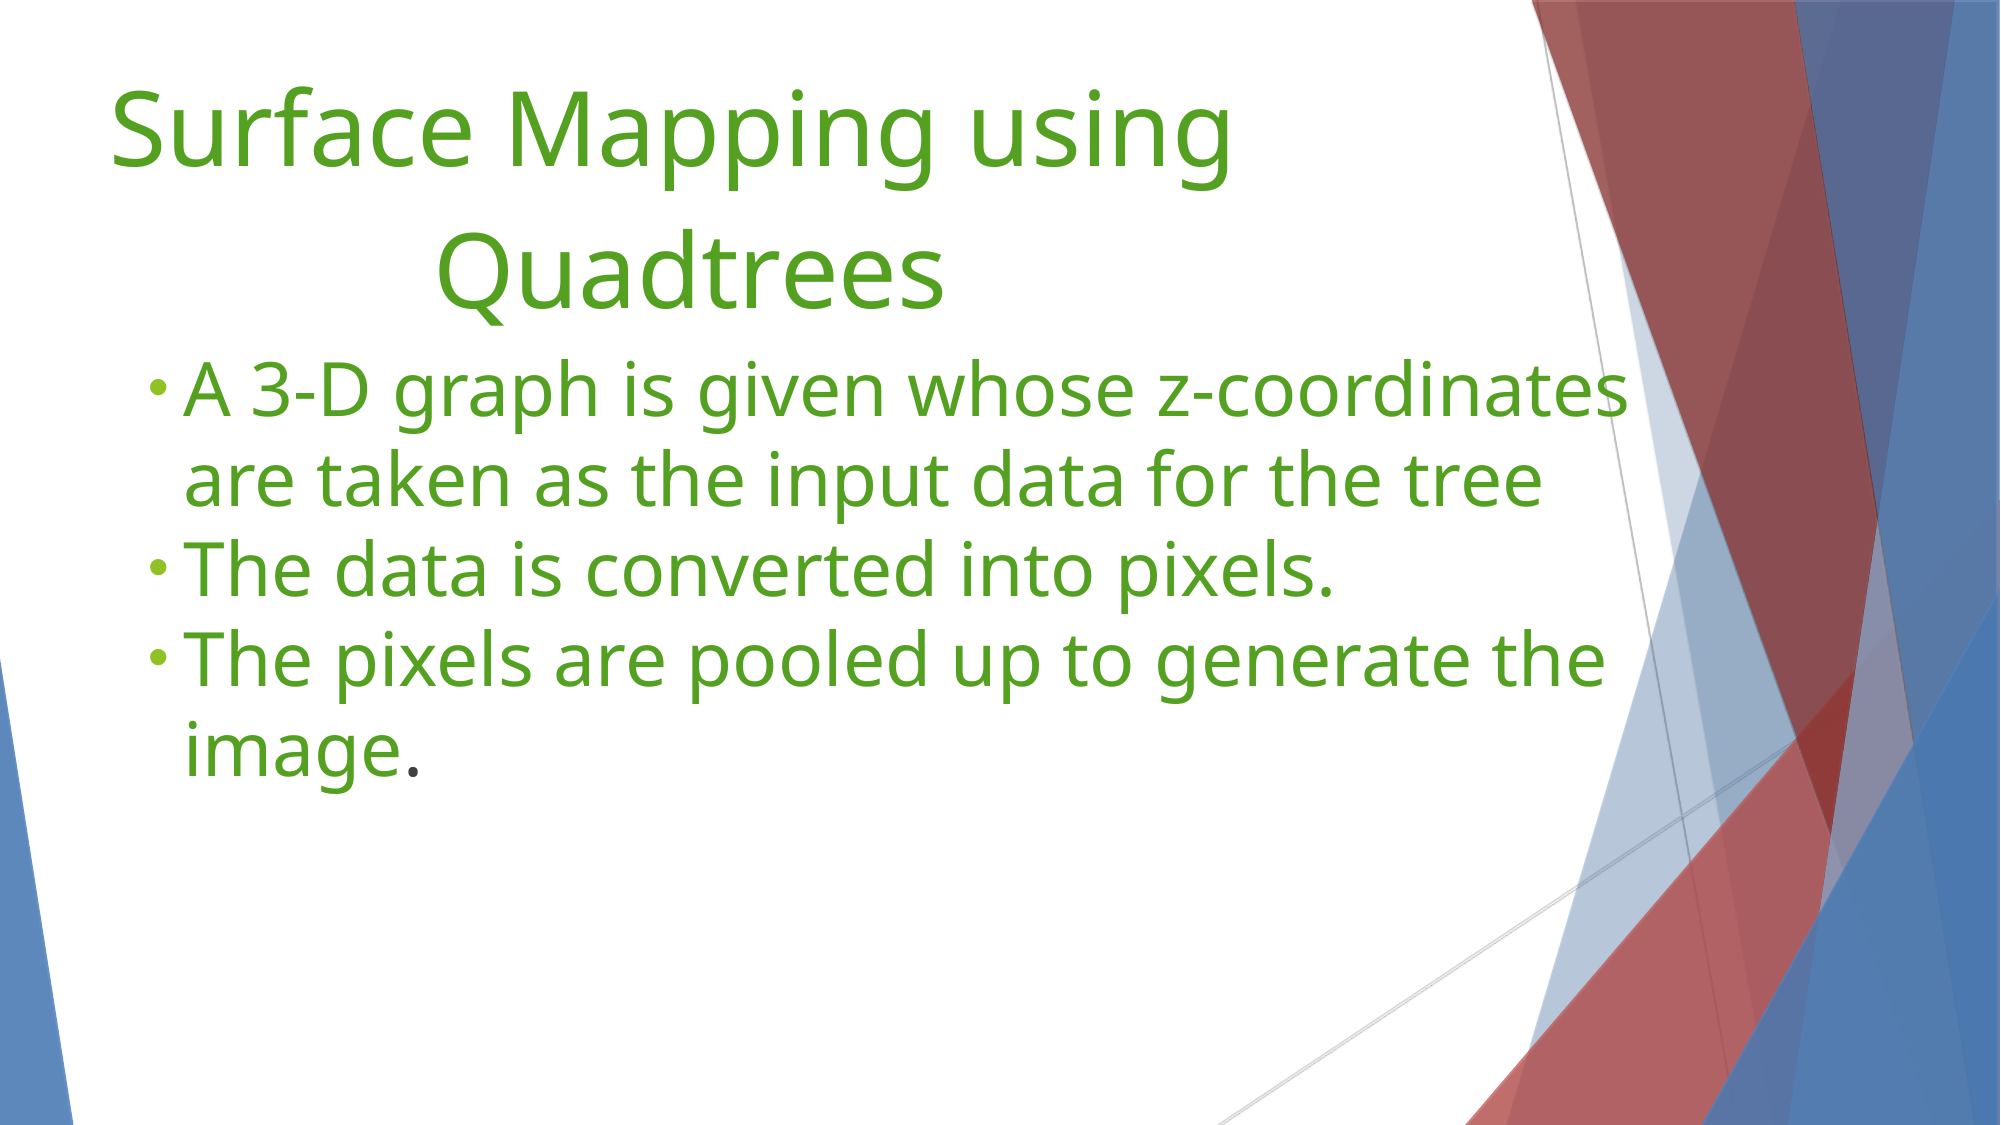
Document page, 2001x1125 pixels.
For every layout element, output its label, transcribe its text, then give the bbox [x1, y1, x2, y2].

text_box A 3-D graph is given whose z-coordinates are taken as the input data for the tree The data is converted into pixels. The pixels are pooled up to generate the image. [133, 333, 1675, 939]
text_box Surface Mapping using Quadtrees [94, 47, 1893, 305]
